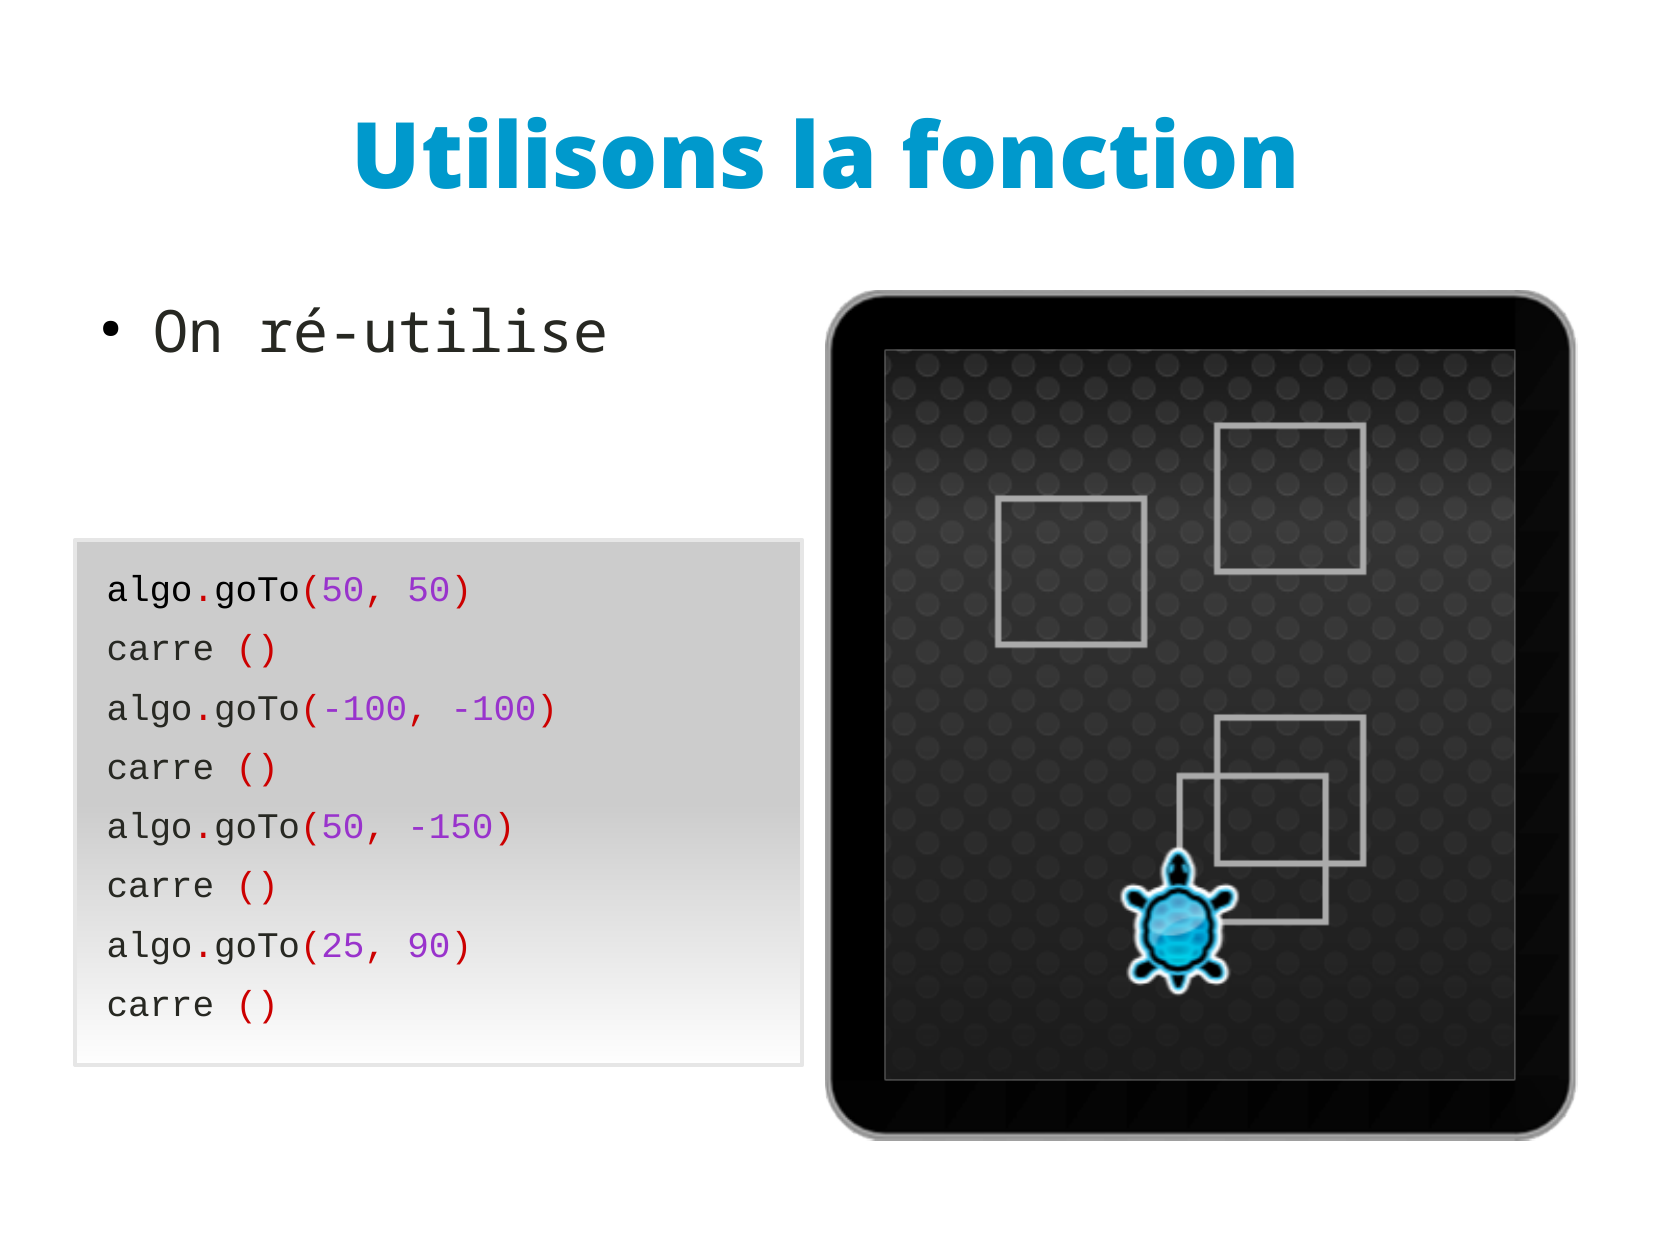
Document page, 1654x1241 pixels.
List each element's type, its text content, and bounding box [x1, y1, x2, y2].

picture [825, 290, 1578, 1141]
list On ré-utilise [82, 290, 825, 1051]
list algo.goTo(50, 50) carre () algo.goTo(-100, -100) carre () algo.goTo(50, -150) carre () algo.goTo(25, 90) carre () [75, 540, 803, 1066]
title Utilisons la fonction [82, 49, 1571, 257]
